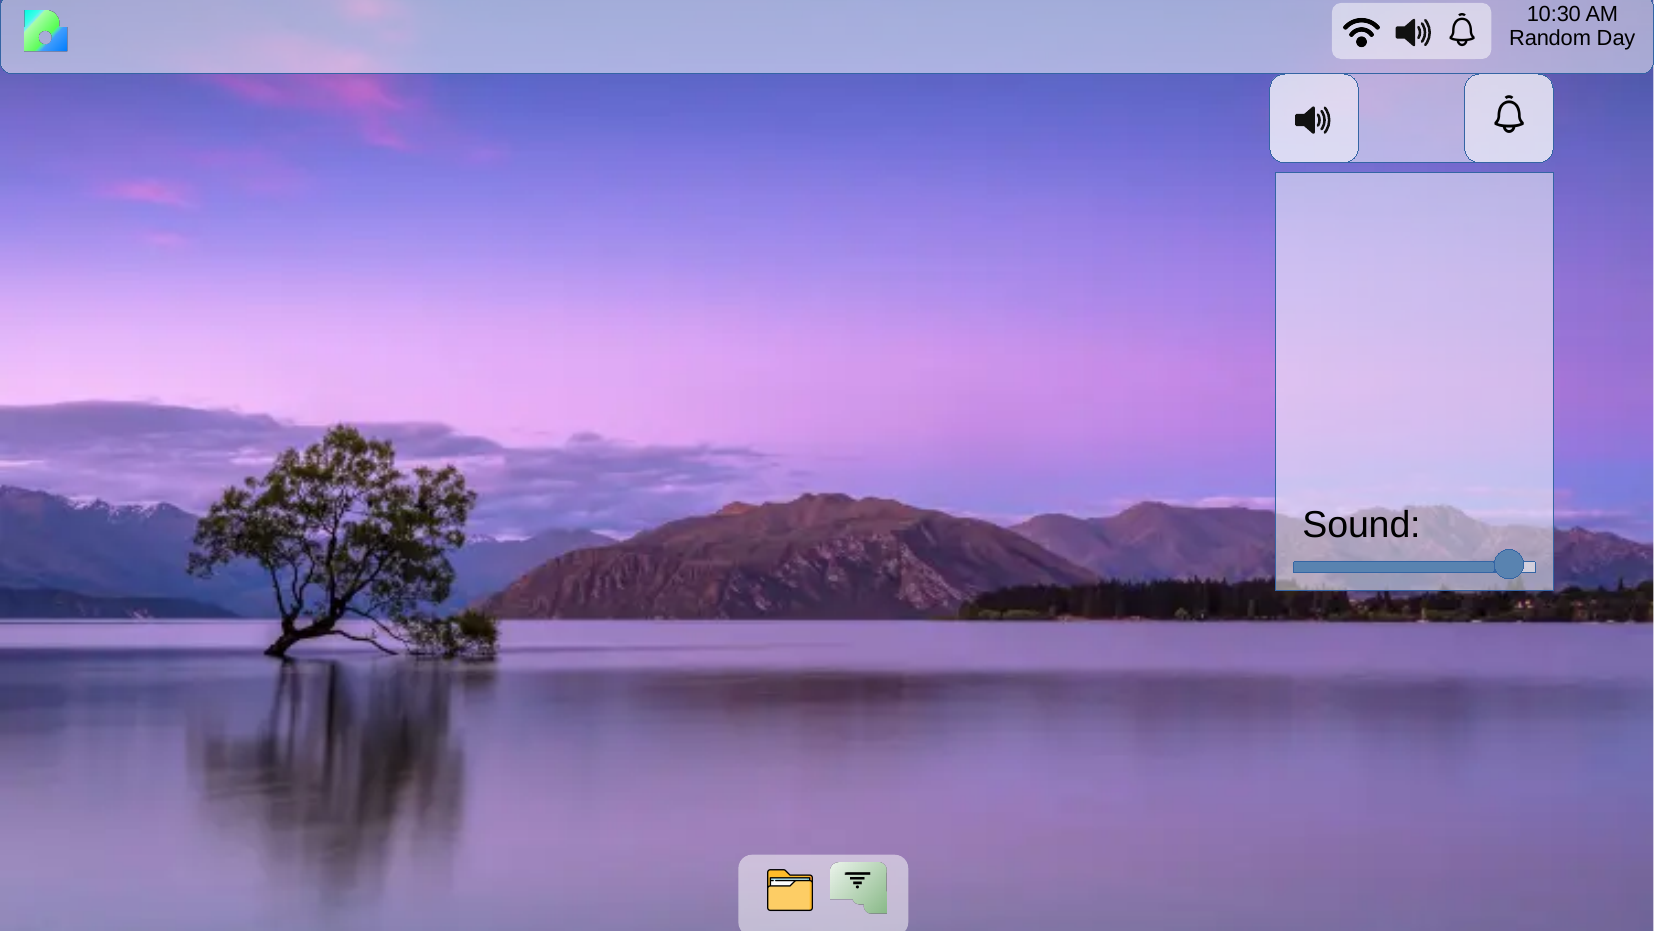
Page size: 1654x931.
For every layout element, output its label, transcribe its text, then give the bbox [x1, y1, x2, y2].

picture [1393, 12, 1433, 52]
text_box [738, 854, 909, 931]
text_box 10:30 AM Random Day [1491, 0, 1654, 64]
picture [1488, 93, 1530, 135]
text_box Sound: [1287, 496, 1518, 562]
picture [1343, 14, 1380, 51]
text_box [89, 0, 1654, 163]
text_box [1275, 172, 1554, 591]
picture [0, 0, 1654, 931]
picture [830, 862, 887, 919]
picture [1444, 11, 1480, 48]
picture [1293, 100, 1332, 139]
picture [767, 867, 813, 913]
